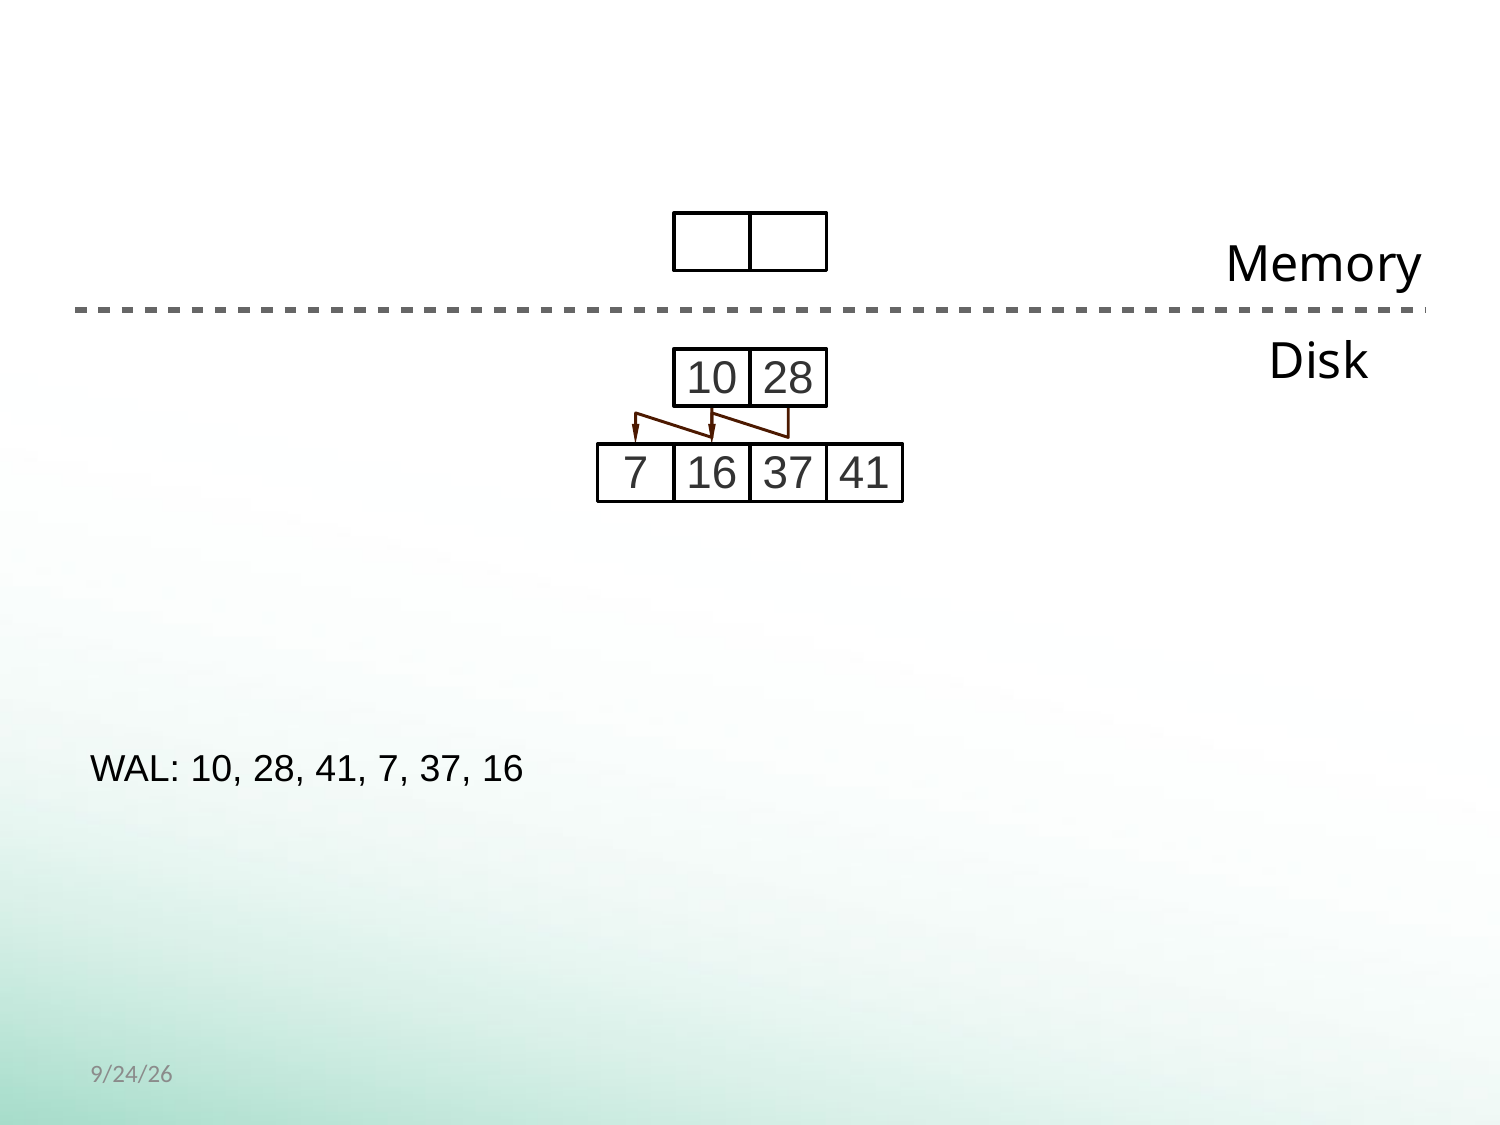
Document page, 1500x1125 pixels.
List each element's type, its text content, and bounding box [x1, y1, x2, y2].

text_box 7 [597, 444, 673, 502]
text_box WAL: 10, 28, 41, 7, 37, 16 [75, 739, 1361, 797]
text_box 28 [750, 348, 827, 407]
picture [0, 0, 1500, 1125]
text_box Memory [1210, 220, 1443, 297]
text_box 10 [673, 348, 750, 407]
text_box 37 [750, 444, 826, 502]
text_box 41 [826, 444, 903, 502]
text_box 16 [673, 444, 750, 502]
text_box Disk [1253, 317, 1392, 394]
